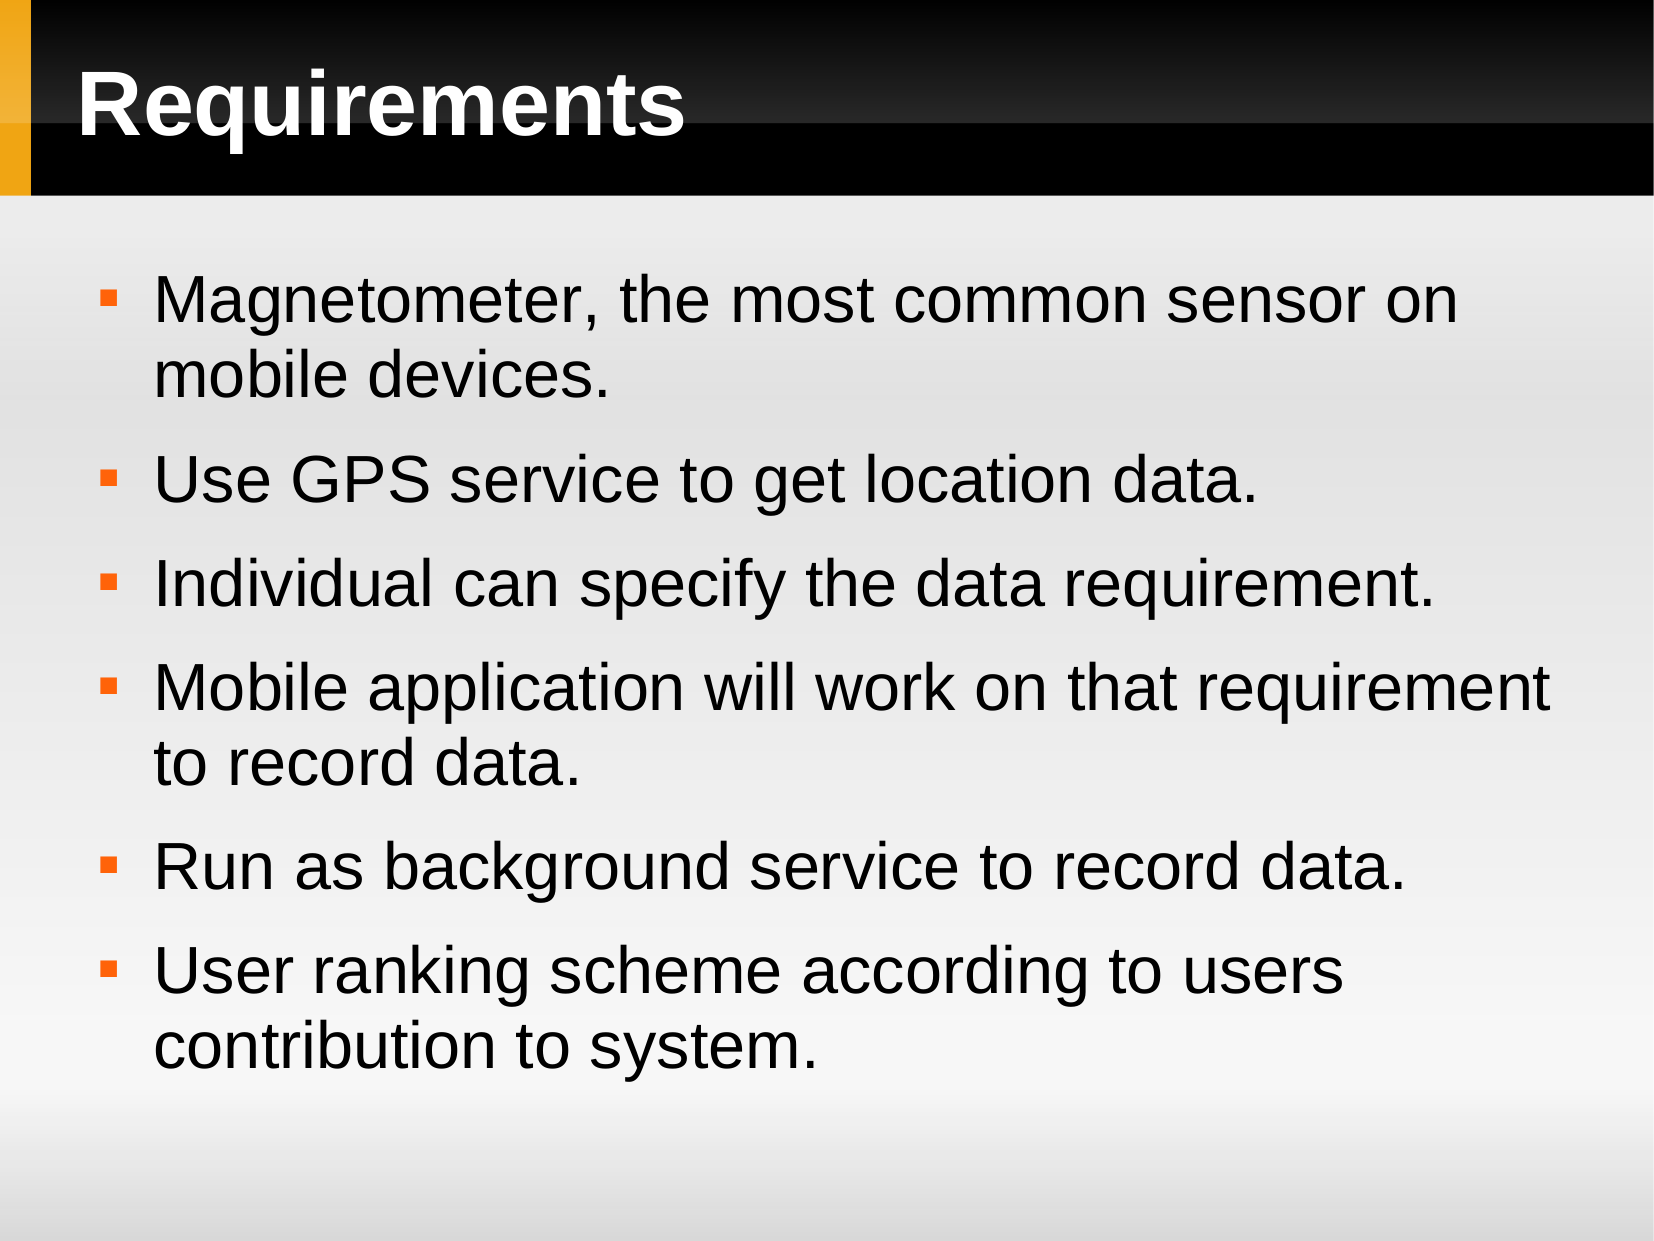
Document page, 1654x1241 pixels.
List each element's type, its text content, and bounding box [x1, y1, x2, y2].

title Requirements [76, 7, 1565, 200]
list Magnetometer, the most common sensor on mobile devices. Use GPS service to get location data. Individual can specify the data requirement. Mobile application will work on that requirement to record data. Run as background service to record data. User ranking scheme according to users contribution to system. [82, 262, 1571, 1163]
picture [0, 0, 1654, 1241]
